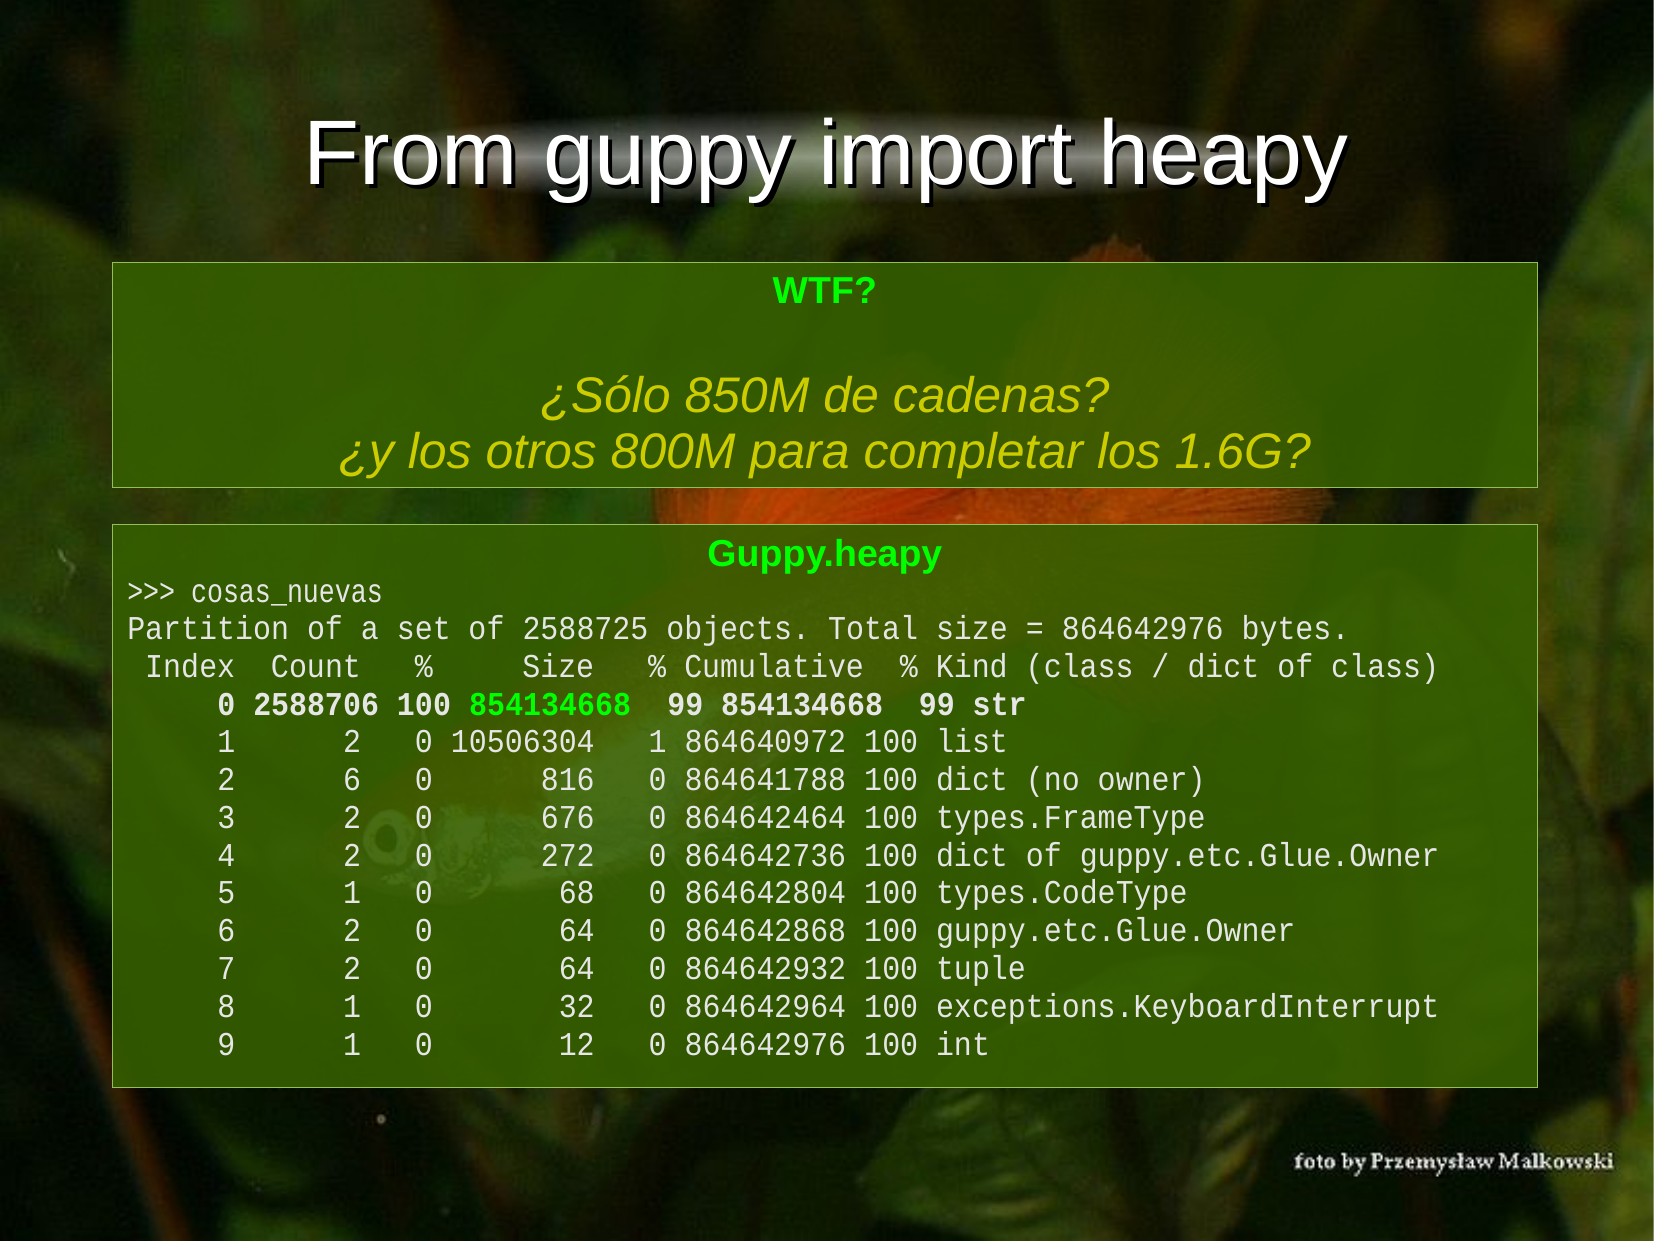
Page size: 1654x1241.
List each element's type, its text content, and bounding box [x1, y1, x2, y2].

picture [0, 0, 1654, 1241]
text_box WTF? ¿Sólo 850M de cadenas? ¿y los otros 800M para completar los 1.6G? [112, 262, 1538, 488]
title From guppy import heapy [82, 49, 1571, 257]
text_box Guppy.heapy >>> cosas_nuevas Partition of a set of 2588725 objects. Total size = 864642976 bytes. Index Count % Size % Cumulative % Kind (class / dict of class) 0 2588706 100 854134668 99 854134668 99 str 1 2 0 10506304 1 864640972 100 list 2 6 0 816 0 864641788 100 dict (no owner) 3 2 0 676 0 864642464 100 types.FrameType 4 2 0 272 0 864642736 100 dict of guppy.etc.Glue.Owner 5 1 0 68 0 864642804 100 types.CodeType 6 2 0 64 0 864642868 100 guppy.etc.Glue.Owner 7 2 0 64 0 864642932 100 tuple 8 1 0 32 0 864642964 100 exceptions.KeyboardInterrupt 9 1 0 12 0 864642976 100 int [112, 524, 1538, 1088]
